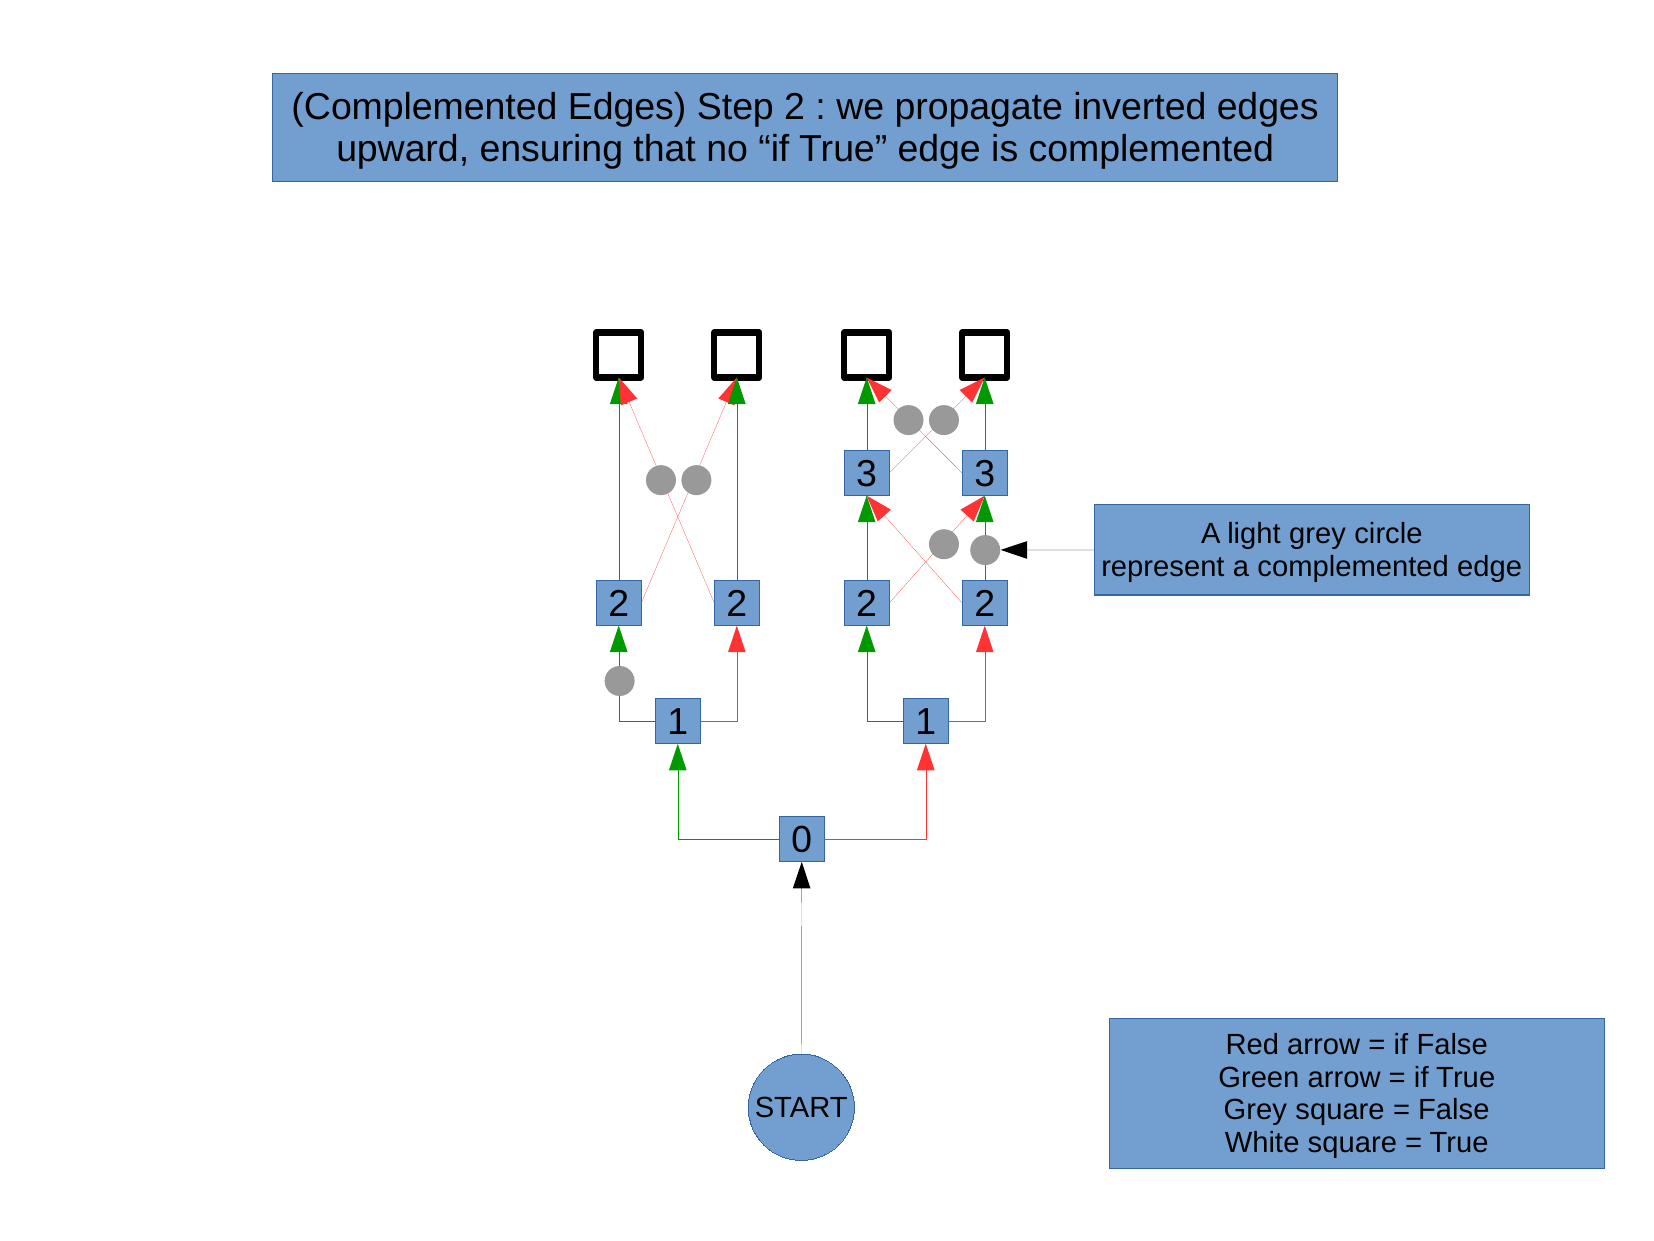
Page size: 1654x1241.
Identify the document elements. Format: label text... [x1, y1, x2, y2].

text_box START [748, 1054, 855, 1161]
text_box [970, 535, 1001, 566]
text_box 1 [903, 698, 949, 744]
text_box 2 [596, 580, 642, 626]
text_box [681, 465, 712, 496]
text_box 2 [962, 580, 1008, 626]
text_box (Complemented Edges) Step 2 : we propagate inverted edges upward, ensuring that no “if True” edge is complemented [272, 73, 1338, 182]
text_box [604, 665, 635, 697]
text_box 2 [844, 580, 890, 626]
text_box Red arrow = if False Green arrow = if True Grey square = False White square = True [1109, 1018, 1605, 1169]
text_box [596, 332, 642, 378]
text_box [645, 465, 677, 496]
text_box 3 [844, 450, 890, 496]
text_box 3 [962, 450, 1008, 496]
text_box [962, 332, 1008, 378]
text_box 1 [655, 698, 701, 744]
text_box A light grey circle represent a complemented edge [1094, 504, 1530, 595]
text_box [928, 529, 959, 560]
text_box [928, 405, 959, 436]
text_box 2 [714, 580, 760, 626]
text_box [844, 332, 890, 378]
text_box [893, 405, 924, 436]
text_box 0 [779, 816, 825, 862]
text_box [714, 332, 760, 378]
